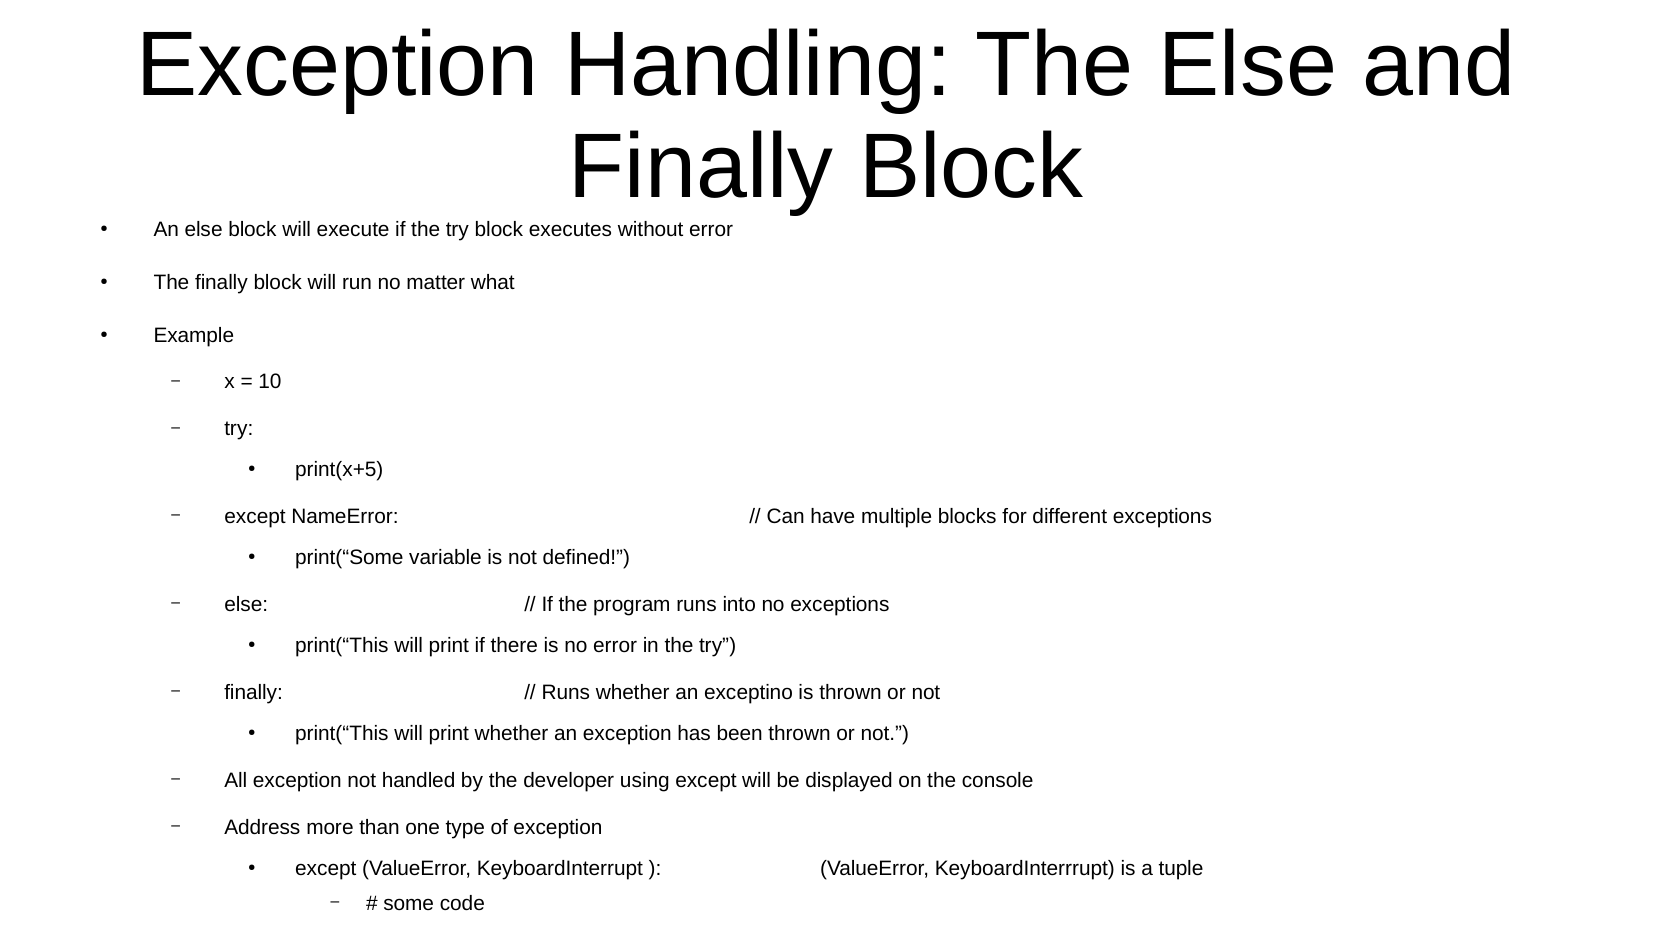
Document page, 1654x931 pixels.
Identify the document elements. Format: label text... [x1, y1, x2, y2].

title Exception Handling: The Else and Finally Block [82, 12, 1571, 217]
list An else block will execute if the try block executes without error The finally block will run no matter what Example x = 10 try: print(x+5) except NameError: // Can have multiple blocks for different exceptions print(“Some variable is not defined!”) else: // If the program runs into no exceptions print(“This will print if there is no error in the try”) finally: // Runs whether an exceptino is thrown or not print(“This will print whether an exception has been thrown or not.”) All exception not handled by the developer using except will be displayed on the console Address more than one type of exception except (ValueError, KeyboardInterrupt ): (ValueError, KeyboardInterrrupt) is a tuple # some code [82, 217, 1636, 916]
